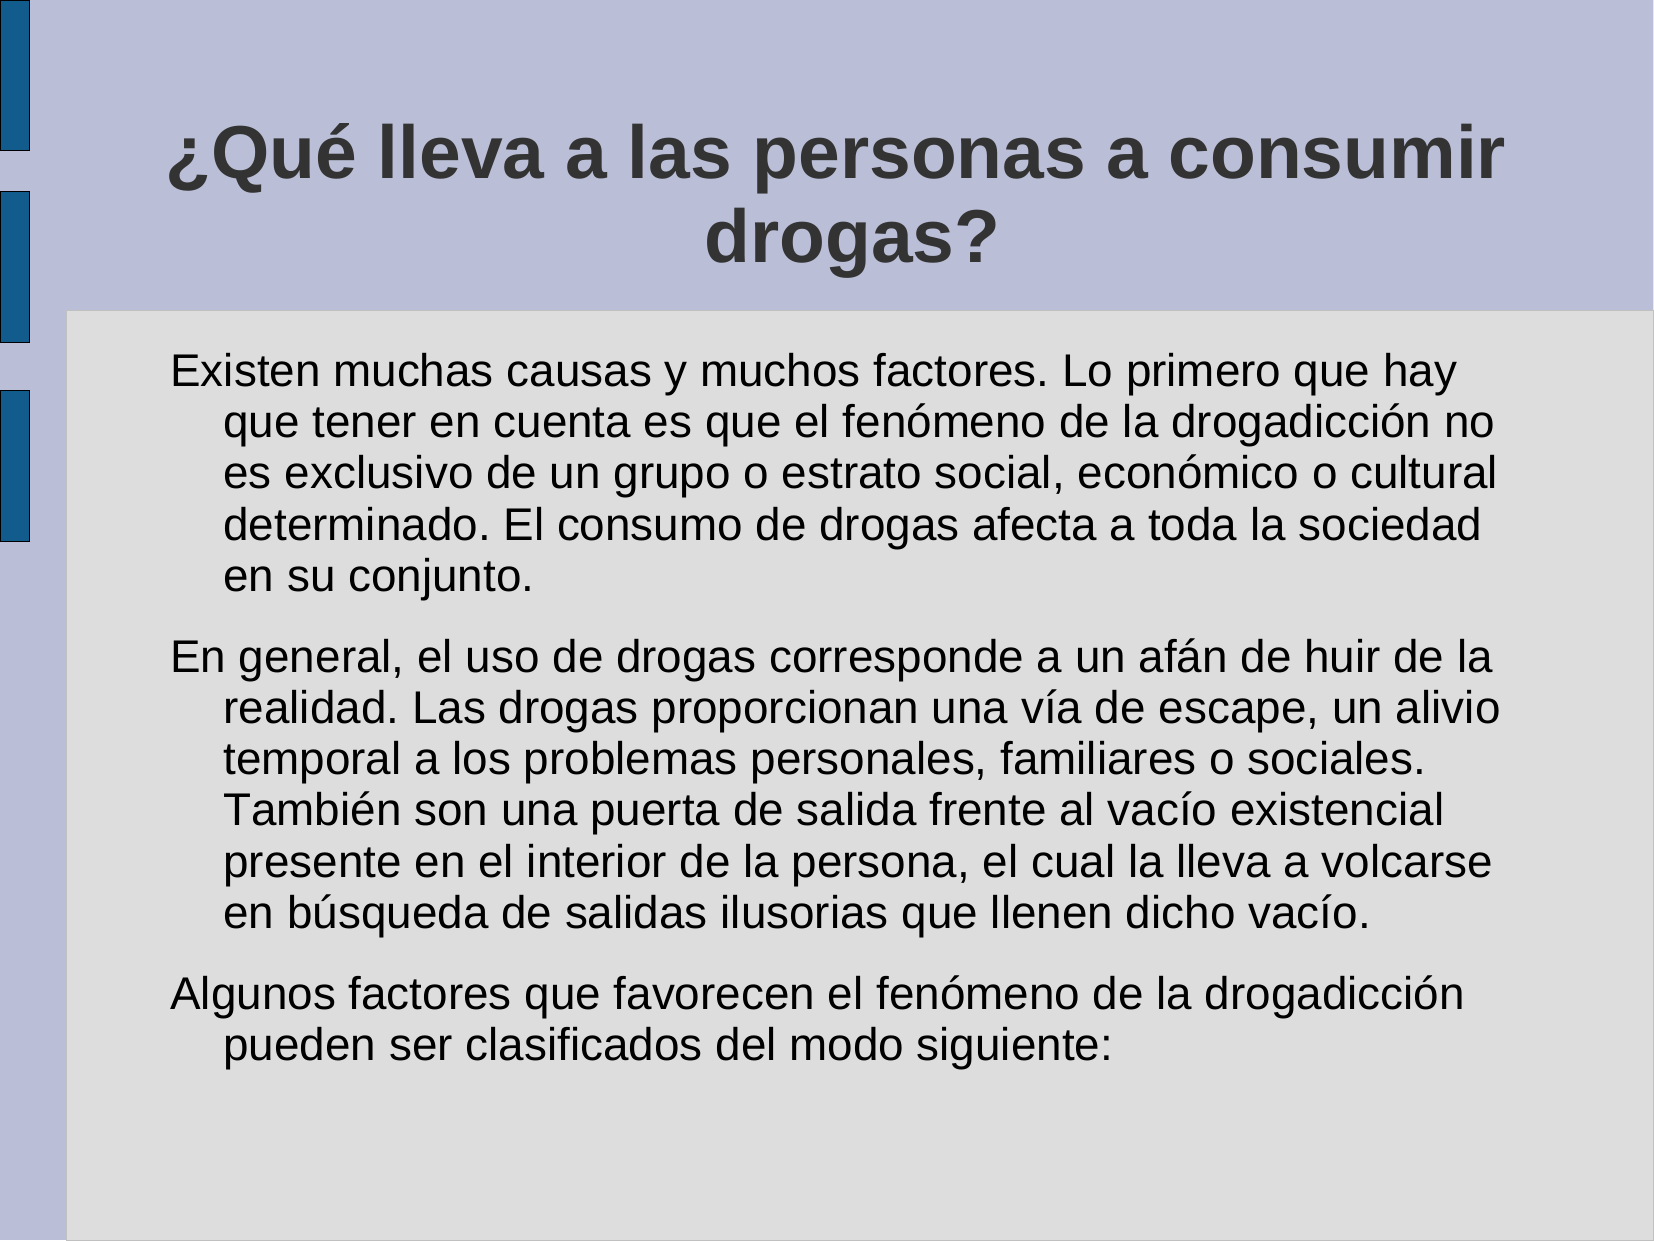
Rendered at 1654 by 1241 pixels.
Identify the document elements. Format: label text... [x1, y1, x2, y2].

title ¿Qué lleva a las personas a consumir drogas? [121, 91, 1534, 299]
list Existen muchas causas y muchos factores. Lo primero que hay que tener en cuenta es que el fenómeno de la drogadicción no es exclusivo de un grupo o estrato social, económico o cultural determinado. El consumo de drogas afecta a toda la sociedad en su conjunto. En general, el uso de drogas corresponde a un afán de huir de la realidad. Las drogas proporcionan una vía de escape, un alivio temporal a los problemas personales, familiares o sociales. También son una puerta de salida frente al vacío existencial presente en el interior de la persona, el cual la lleva a volcarse en búsqueda de salidas ilusorias que llenen dicho vacío. Algunos factores que favorecen el fenómeno de la drogadicción pueden ser clasificados del modo siguiente: [152, 344, 1534, 1177]
